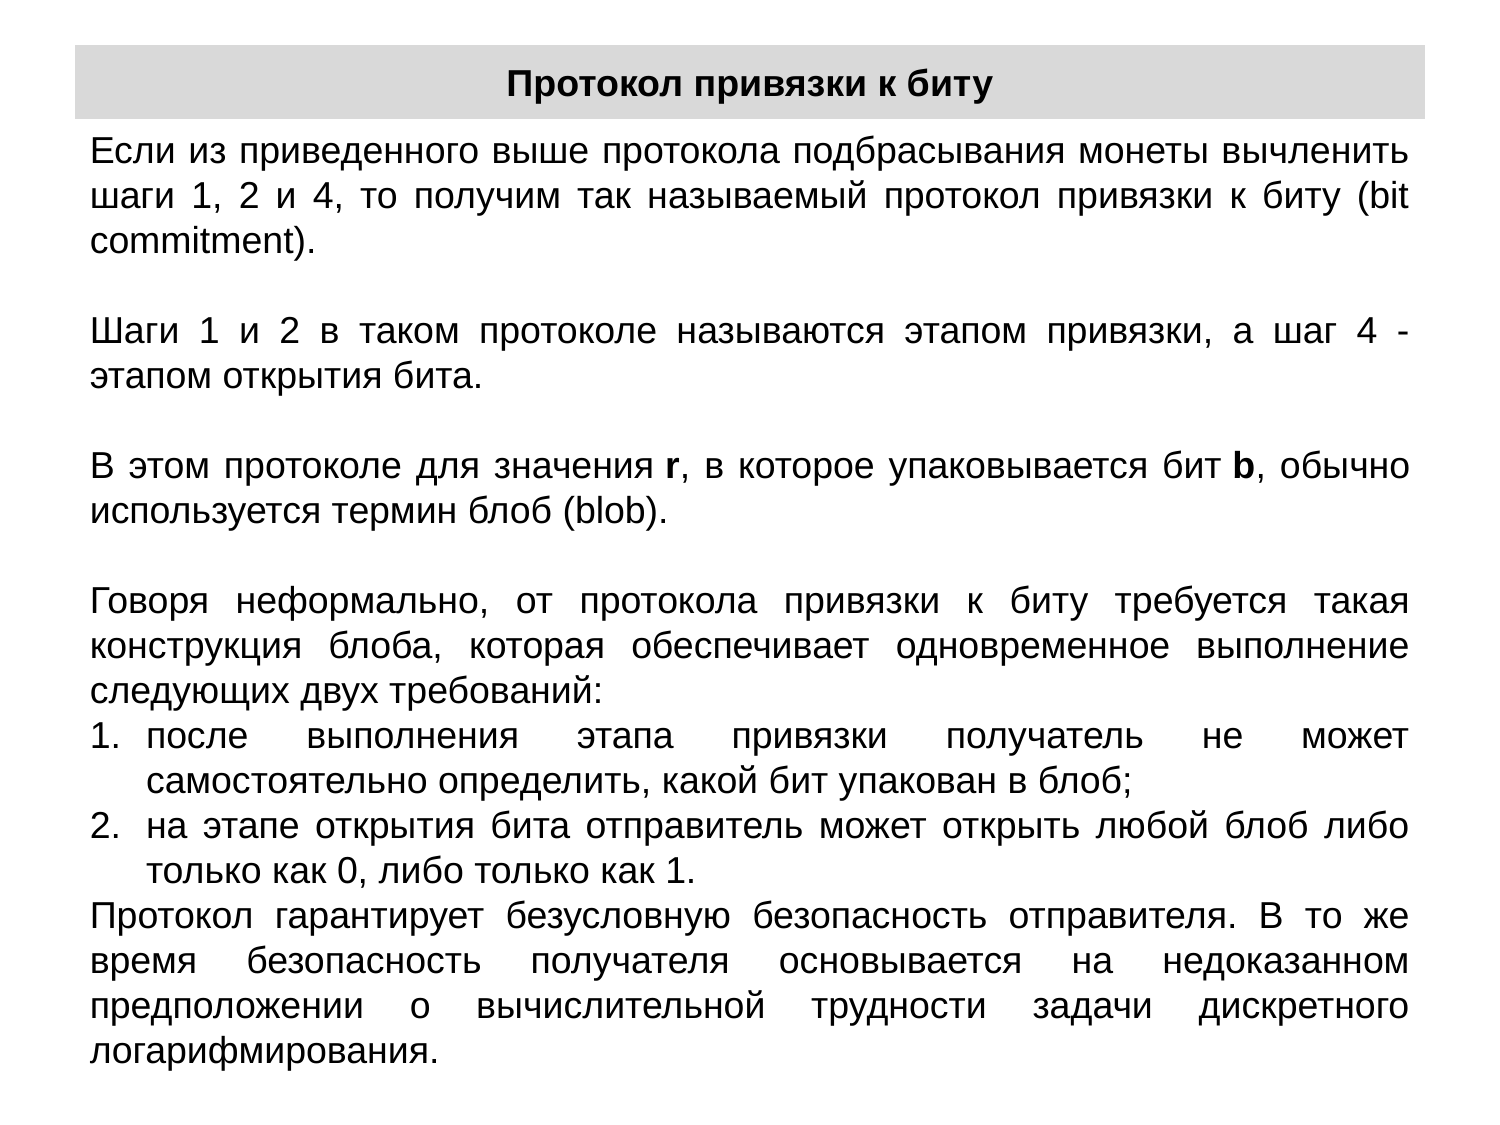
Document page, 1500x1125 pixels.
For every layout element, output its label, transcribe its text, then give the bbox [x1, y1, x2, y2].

text_box Если из приведенного выше протокола подбрасывания монеты вычленить шаги 1, 2 и 4, то получим так называемый протокол привязки к биту (bit commitment). Шаги 1 и 2 в таком протоколе называются этапом привязки, а шаг 4 - этапом открытия бита. В этом протоколе для значения r, в которое упаковывается бит b, обычно используется термин блоб (blob). Говоря неформально, от протокола привязки к биту требуется такая конструкция блоба, которая обеспечивает одновременное выполнение следующих двух требований: после выполнения этапа привязки получатель не может самостоятельно определить, какой бит упакован в блоб; на этапе открытия бита отправитель может открыть любой блоб либо только как 0, либо только как 1. Протокол гарантирует безусловную безопасность отправителя. В то же время безопасность получателя основывается на недоказанном предположении о вычислительной трудности задачи дискретного логарифмирования. [75, 119, 1425, 1079]
text_box Протокол привязки к биту [75, 45, 1425, 119]
